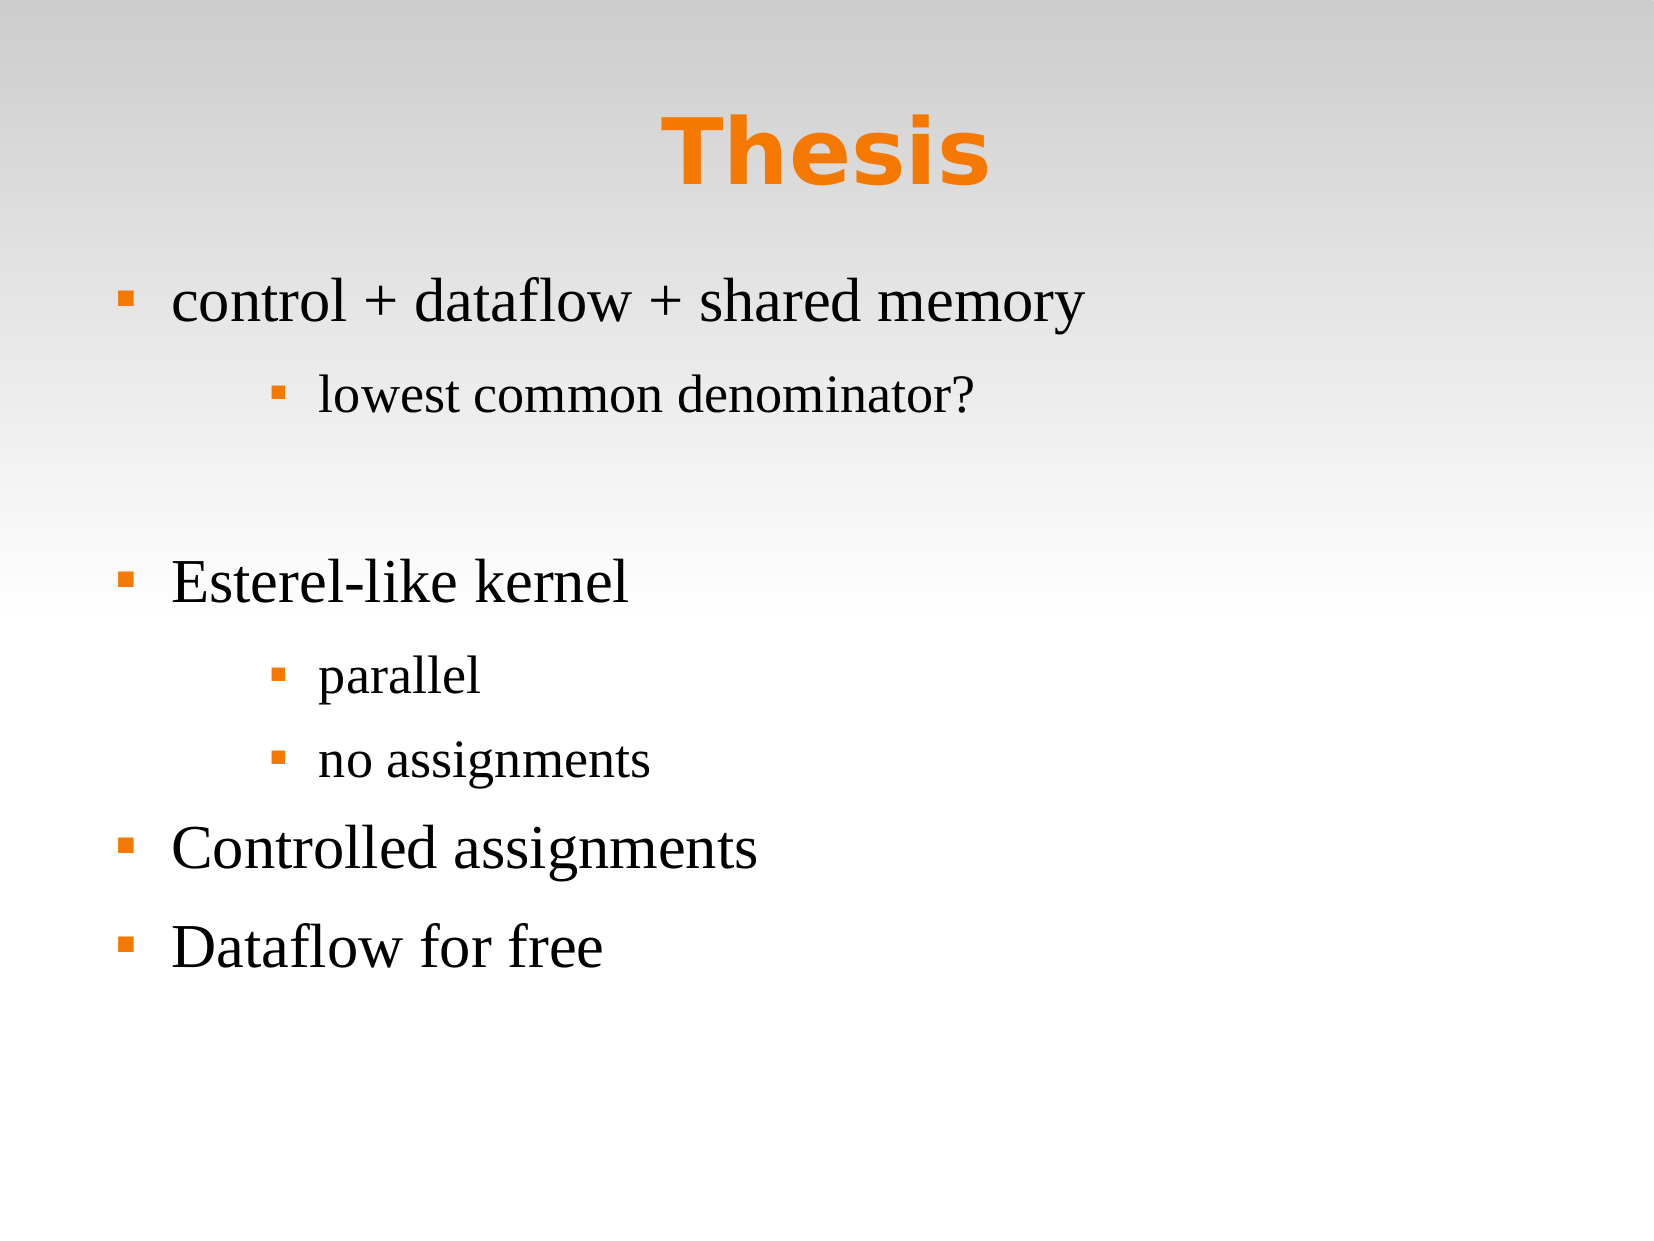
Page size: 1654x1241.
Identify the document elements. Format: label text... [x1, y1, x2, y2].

list control + dataflow + shared memory lowest common denominator? Esterel-like kernel parallel no assignments Controlled assignments Dataflow for free [82, 231, 1571, 1035]
title Thesis [82, 49, 1571, 231]
